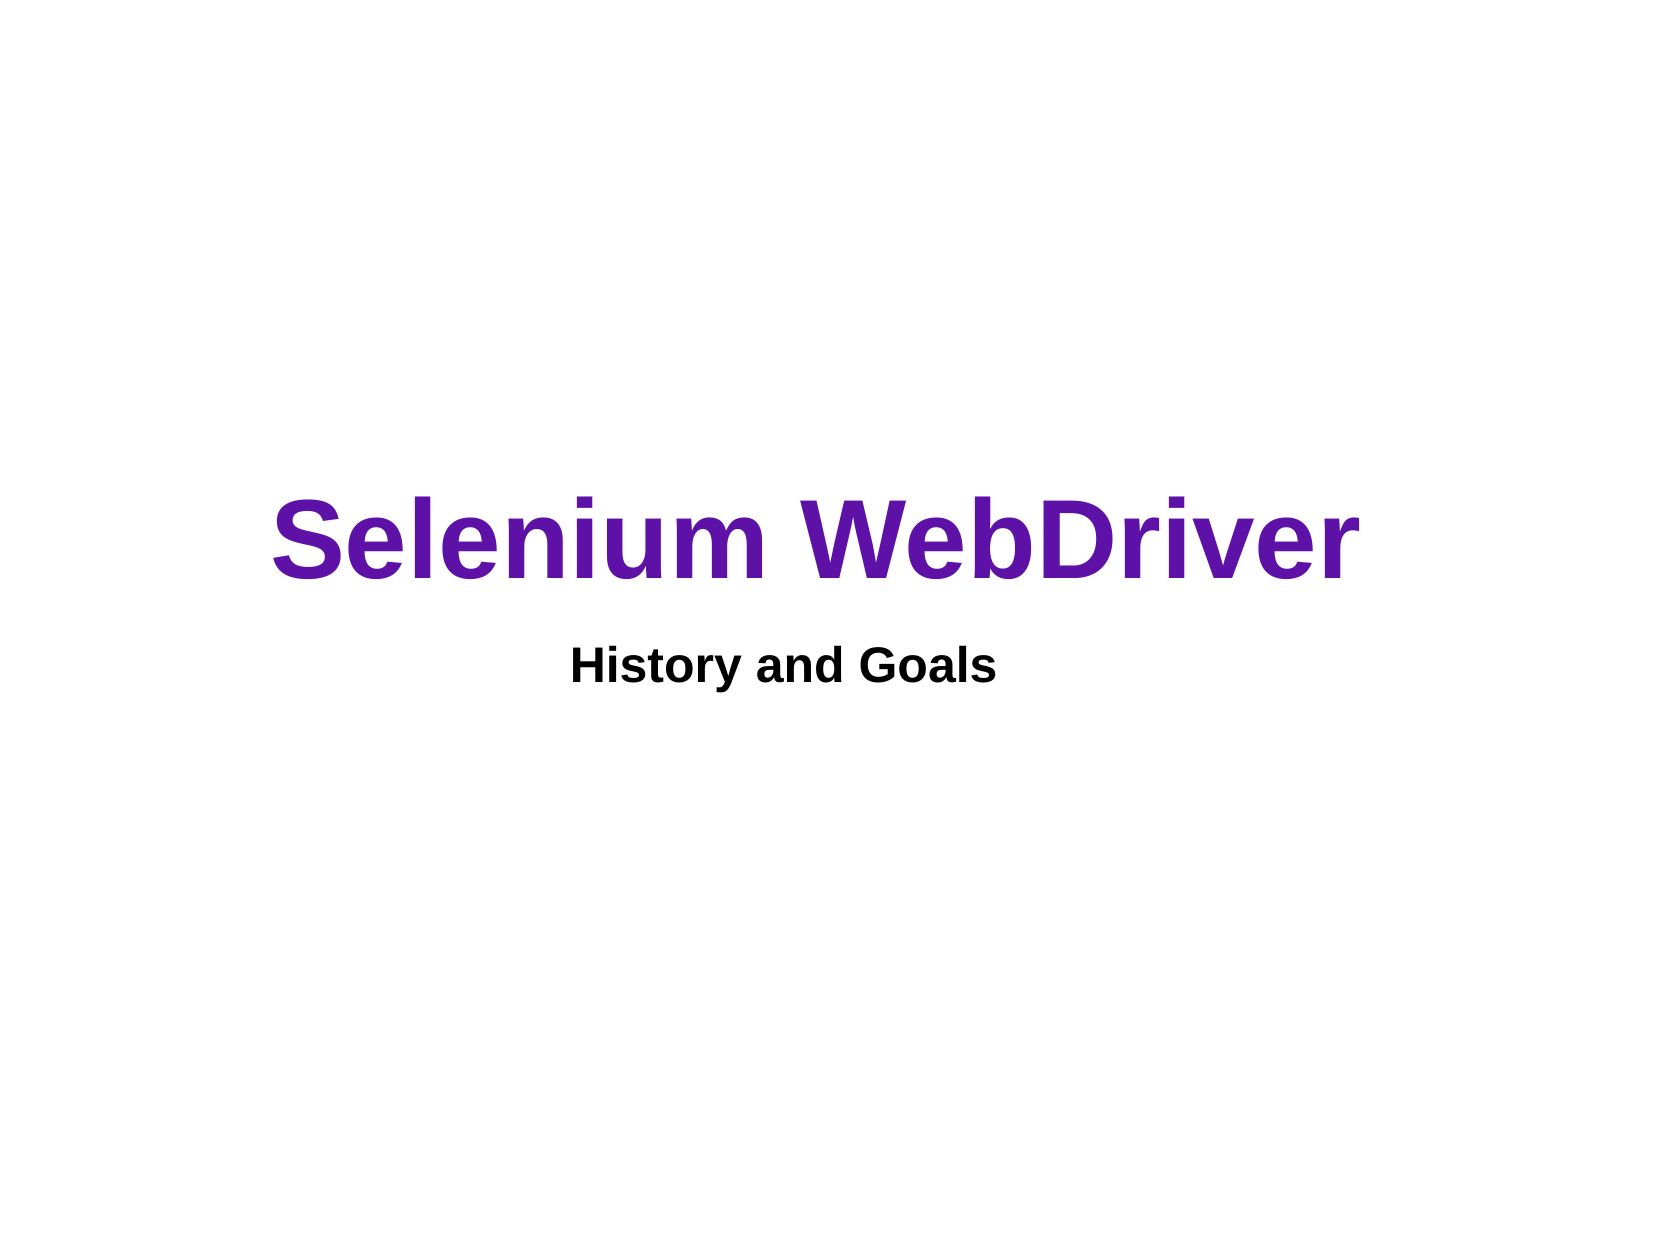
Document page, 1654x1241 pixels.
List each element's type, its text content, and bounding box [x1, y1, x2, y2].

title Selenium WebDriver [71, 435, 1561, 646]
text_box History and Goals [555, 630, 1051, 701]
